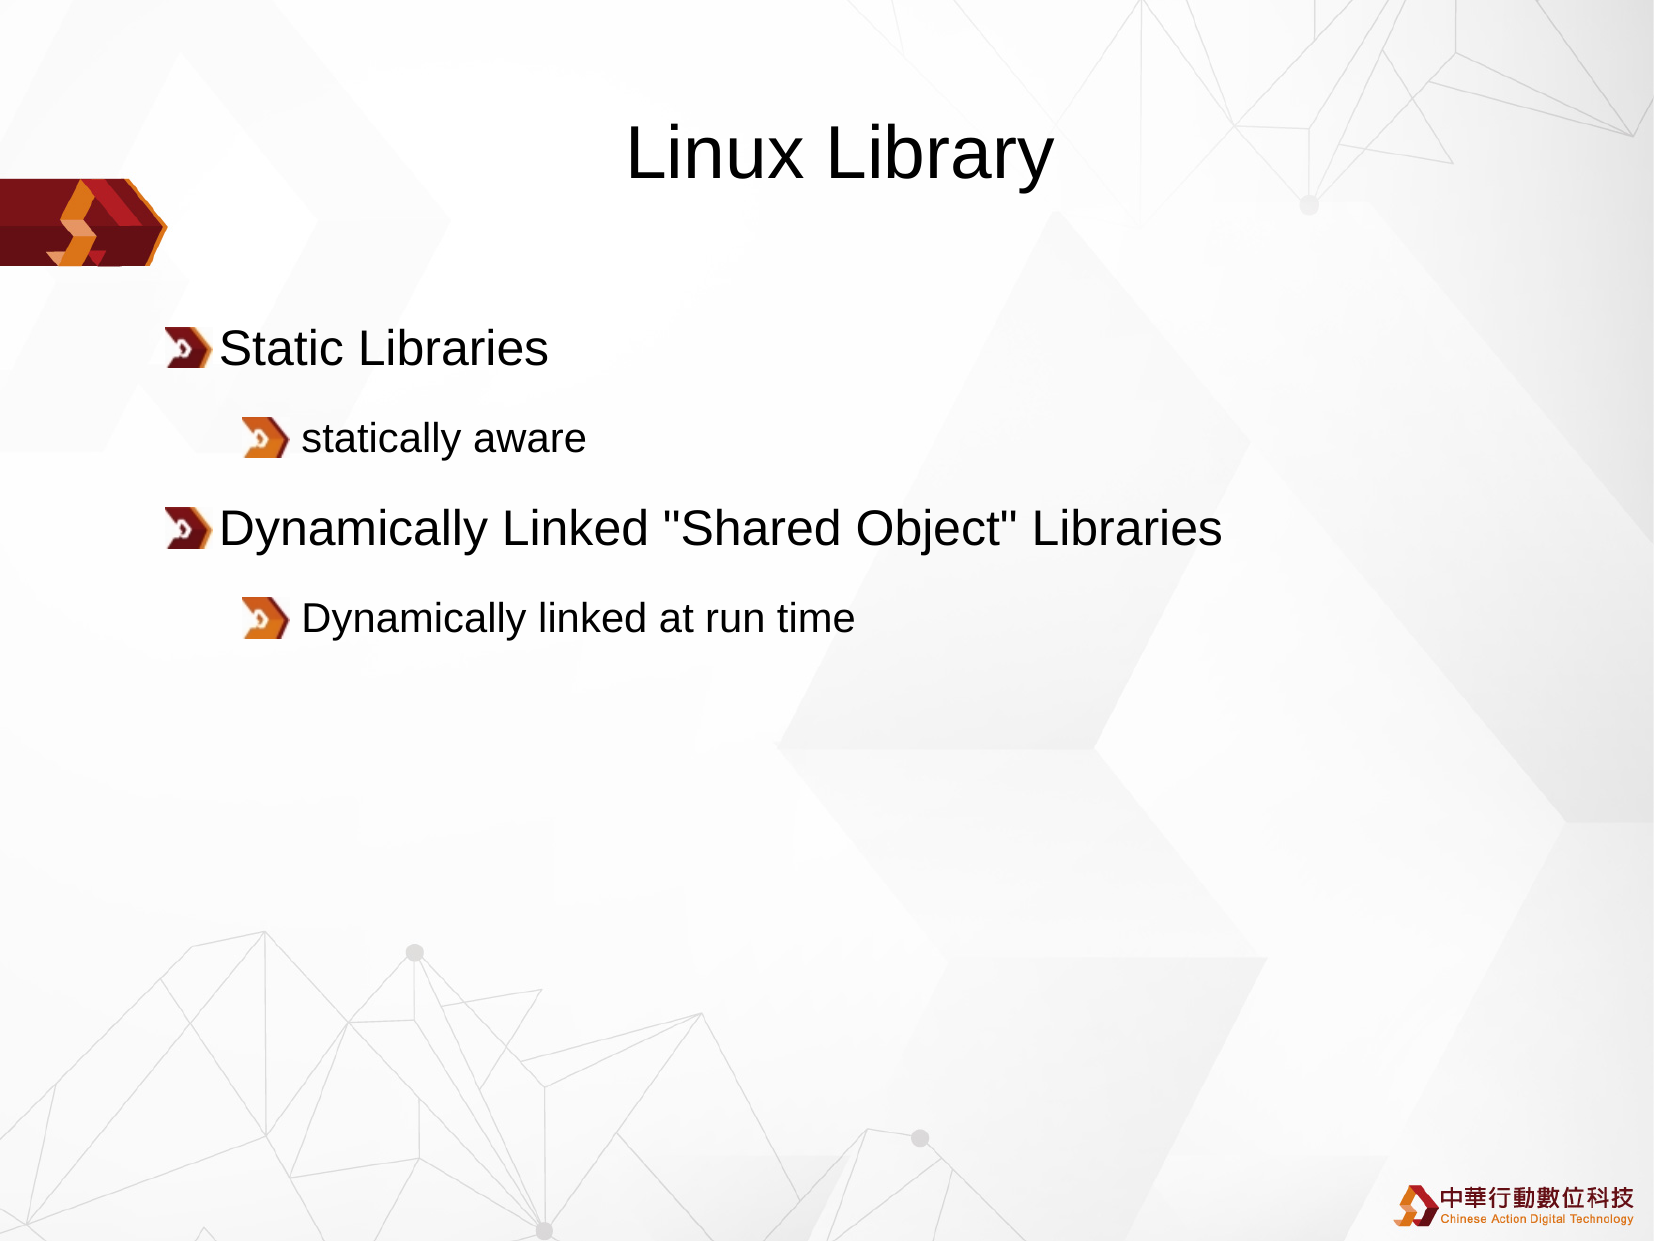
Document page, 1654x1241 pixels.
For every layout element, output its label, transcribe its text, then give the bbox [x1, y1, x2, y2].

picture [0, 0, 1654, 1241]
list Static Libraries statically aware Dynamically Linked "Shared Object" Libraries Dynamically linked at run time [118, 319, 1571, 1040]
title Linux Library [82, 49, 1571, 257]
